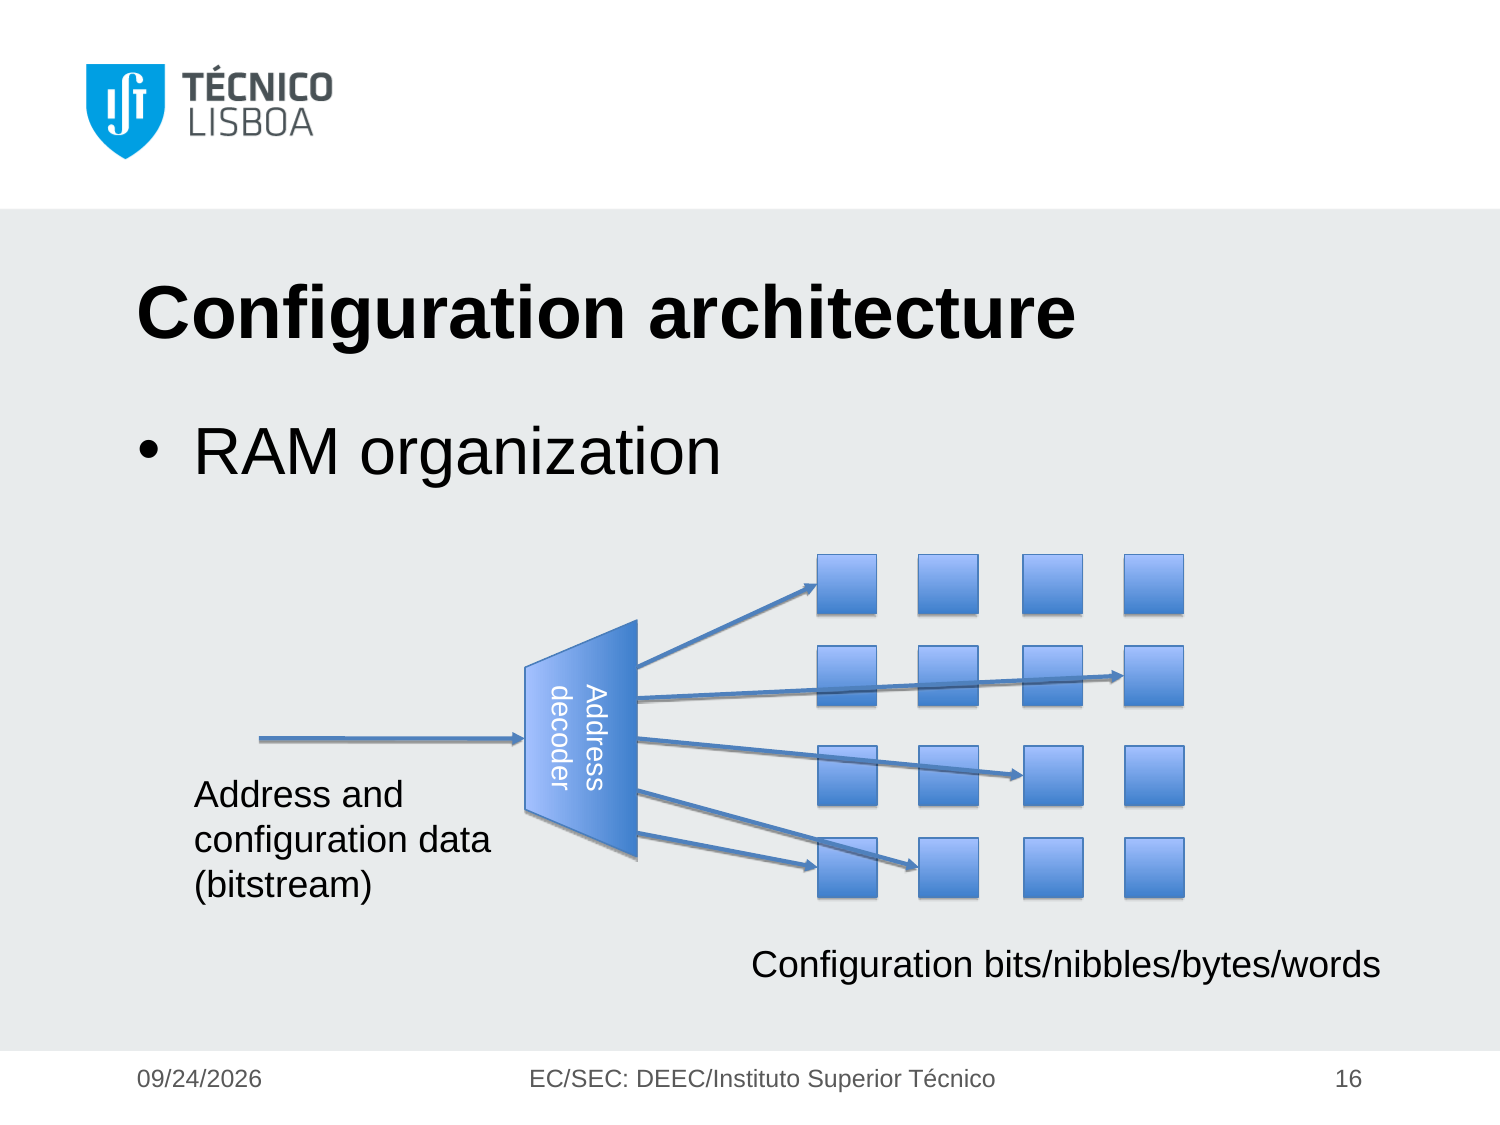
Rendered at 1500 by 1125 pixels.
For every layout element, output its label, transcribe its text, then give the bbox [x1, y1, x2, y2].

text_box [1023, 554, 1082, 614]
text_box Address decoder [525, 620, 637, 857]
text_box [823, 838, 877, 853]
slide_number 09/27/2018 [121, 1052, 425, 1103]
text_box [919, 838, 978, 897]
text_box [1124, 646, 1184, 705]
list RAM organization [121, 400, 1378, 529]
text_box Address and configuration data (bitstream) [179, 762, 525, 913]
text_box [1023, 646, 1082, 678]
text_box [1024, 746, 1083, 805]
text_box [818, 843, 877, 897]
text_box [919, 646, 978, 683]
text_box [919, 554, 978, 614]
text_box [919, 746, 978, 769]
text_box [1125, 746, 1184, 805]
text_box [818, 646, 877, 687]
slide_number 19 [1077, 1052, 1378, 1103]
text_box [818, 690, 877, 705]
text_box [1023, 680, 1082, 705]
text_box [818, 554, 877, 614]
text_box [1024, 838, 1083, 897]
text_box [919, 685, 978, 705]
text_box Configuration bits/nibbles/bytes/words [736, 932, 1397, 993]
title Configuration architecture [121, 237, 1378, 381]
picture [0, 0, 1500, 1125]
footer EC/SEC: DEEC/Instituto Superior Técnico [512, 1052, 1021, 1103]
text_box [1125, 838, 1184, 897]
text_box [818, 759, 877, 805]
text_box [818, 746, 877, 759]
text_box [919, 768, 978, 805]
text_box [1124, 554, 1184, 614]
